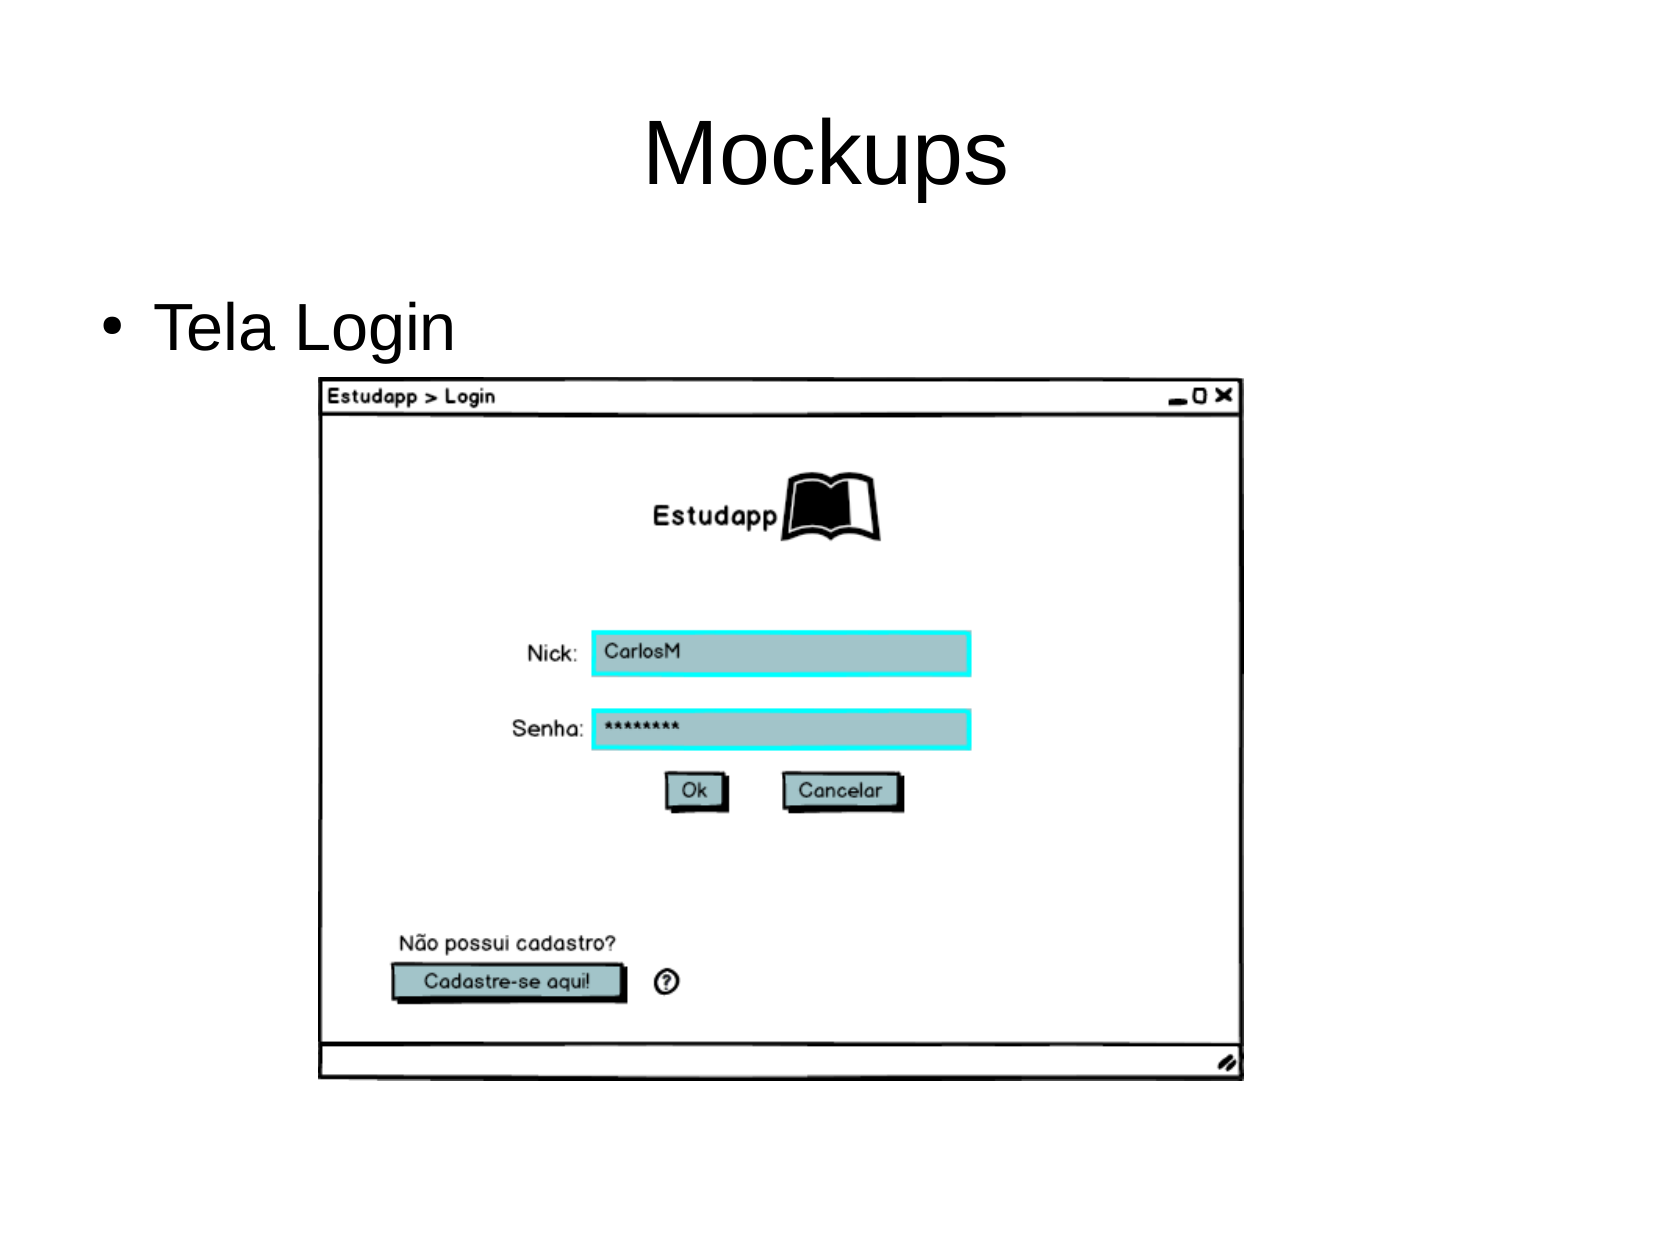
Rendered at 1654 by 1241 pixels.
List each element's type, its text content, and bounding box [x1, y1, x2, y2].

title Mockups [82, 49, 1571, 257]
picture [318, 377, 1244, 1082]
list Tela Login [82, 290, 1571, 1010]
